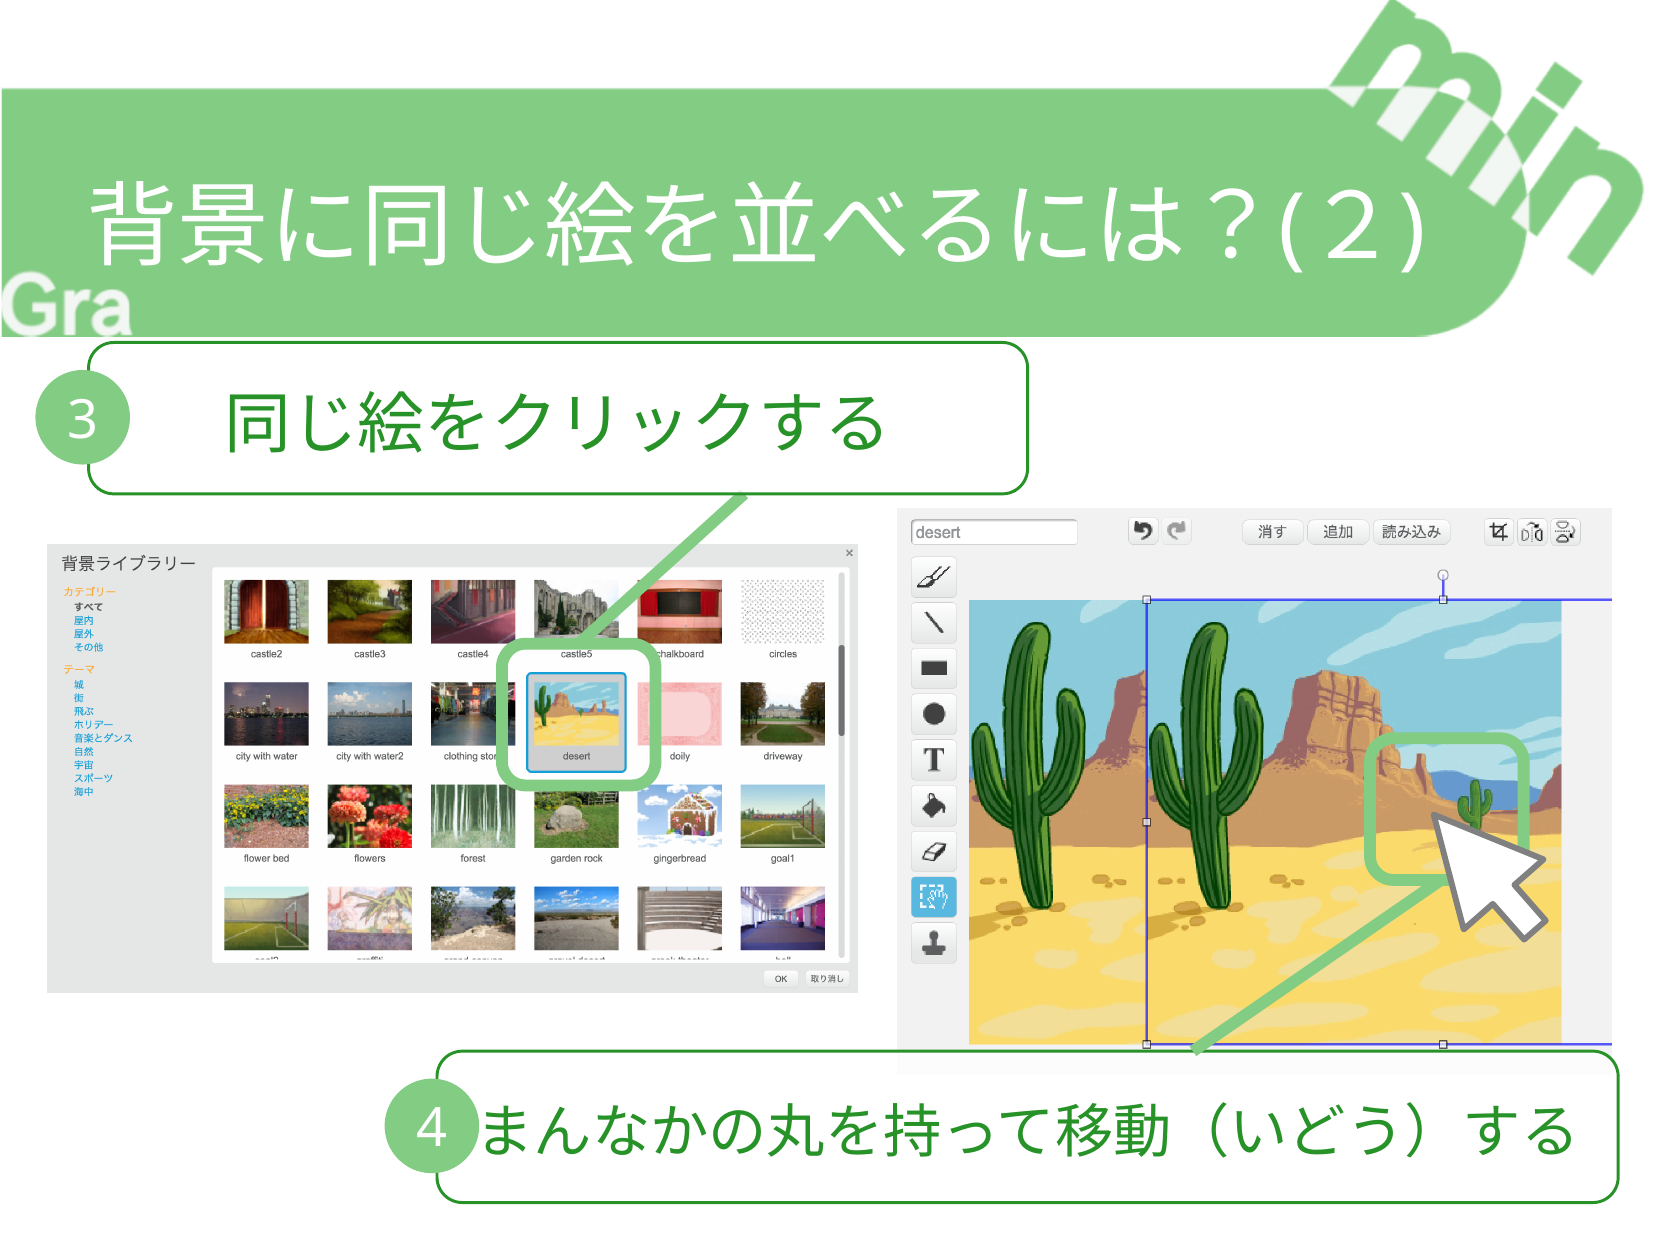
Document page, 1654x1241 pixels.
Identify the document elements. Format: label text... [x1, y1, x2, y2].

text_box まんなかの丸を持って移動（いどう）する [437, 1051, 1619, 1203]
picture [508, 650, 649, 779]
picture [897, 508, 1612, 1058]
picture [1, 0, 1654, 337]
text_box [1433, 814, 1546, 940]
text_box 同じ絵をクリックする [88, 342, 1028, 494]
text_box 3 [35, 369, 130, 465]
picture [1376, 745, 1517, 874]
text_box 4 [384, 1078, 480, 1174]
picture [47, 544, 858, 993]
title 背景に同じ絵を並べるには？(２) [11, 147, 1501, 290]
